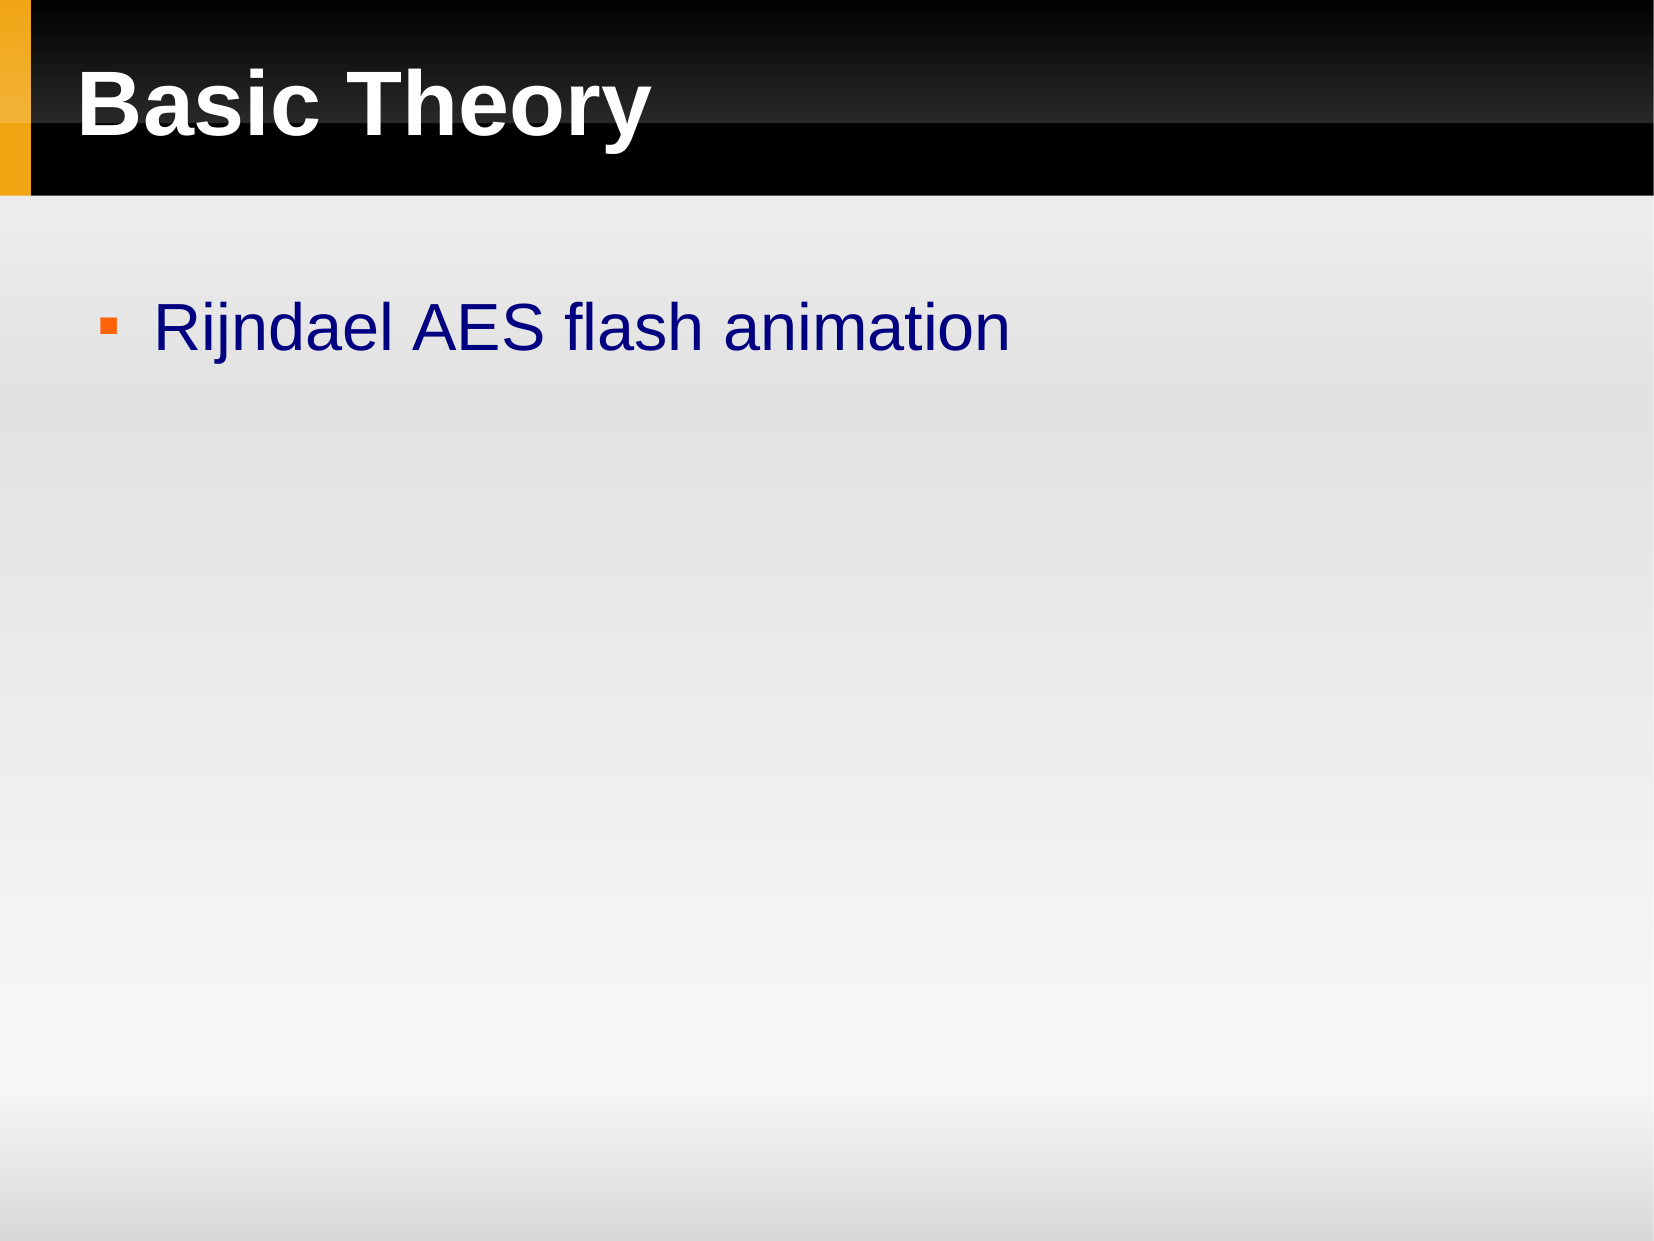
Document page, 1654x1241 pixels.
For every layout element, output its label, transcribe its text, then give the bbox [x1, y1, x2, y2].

title Basic Theory [76, 0, 1565, 208]
list Rijndael AES flash animation [82, 290, 1571, 1109]
picture [0, 0, 1654, 1241]
